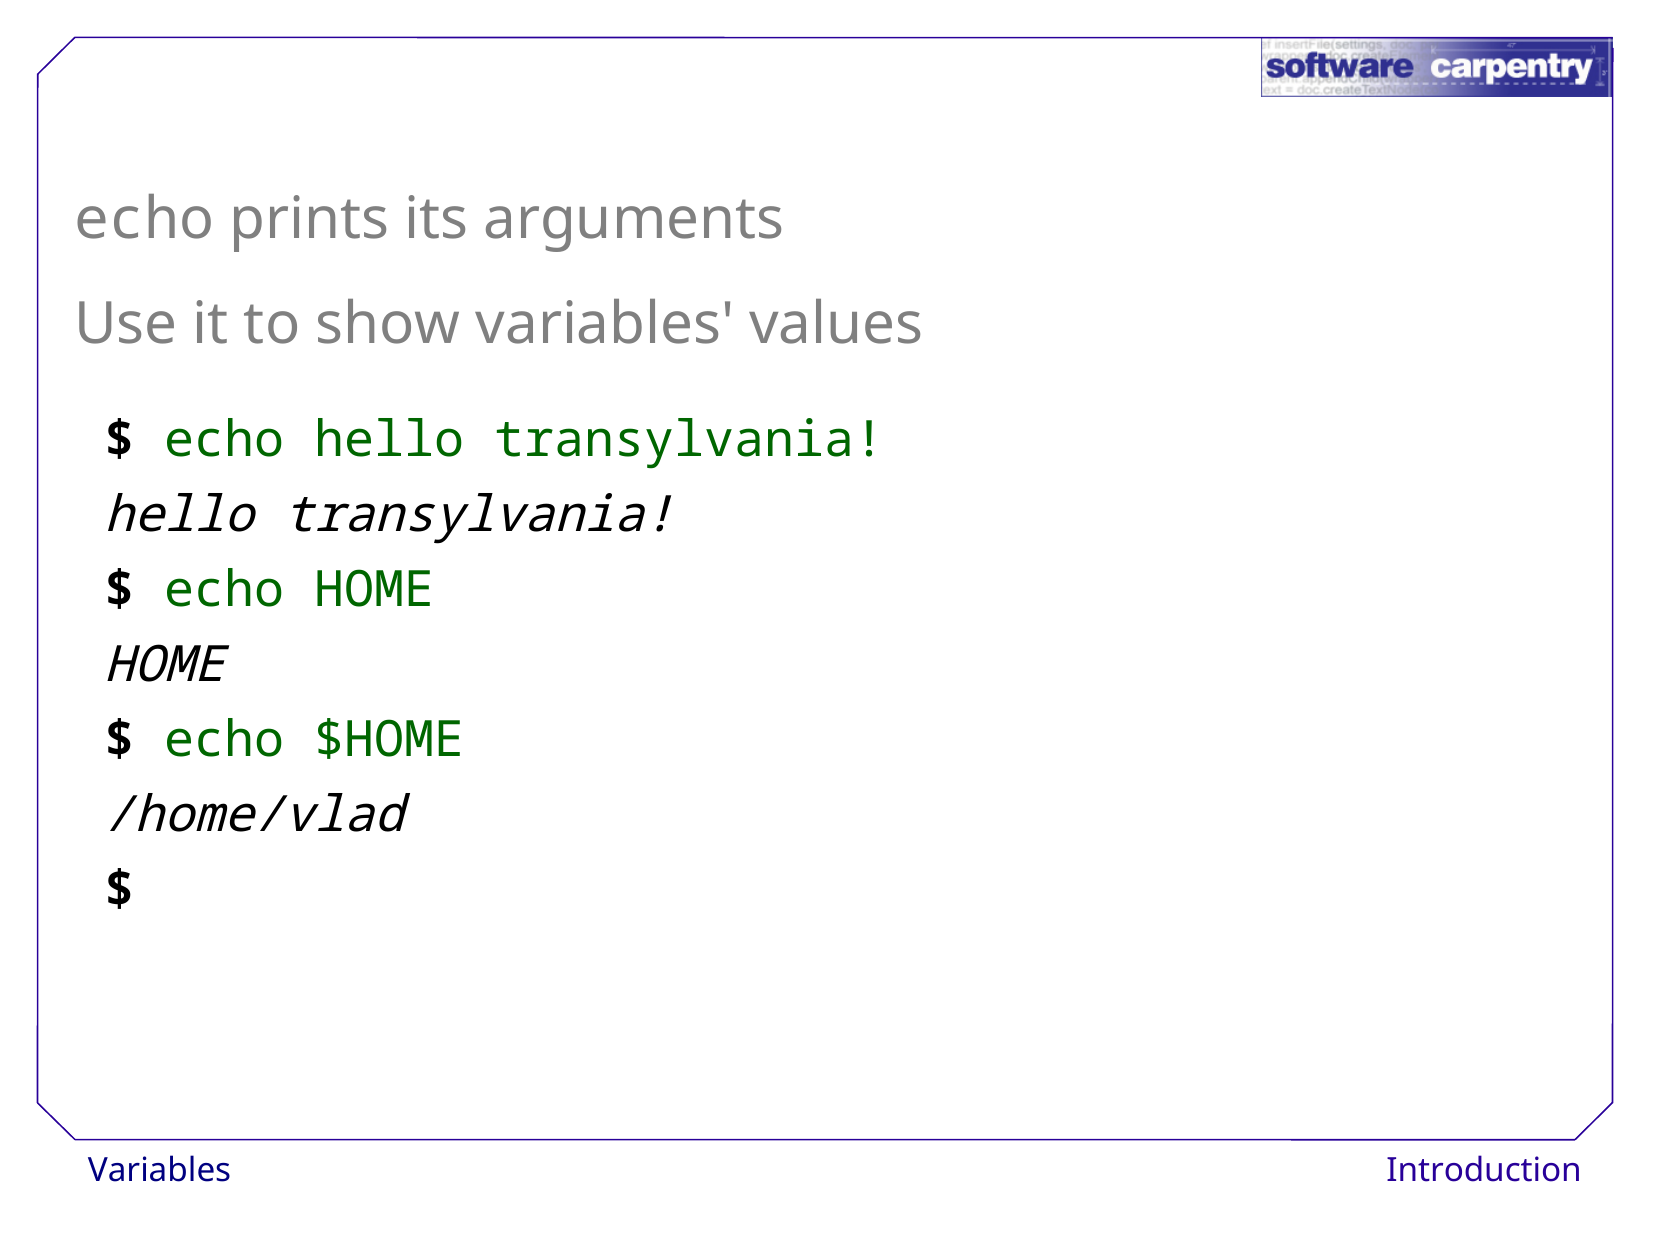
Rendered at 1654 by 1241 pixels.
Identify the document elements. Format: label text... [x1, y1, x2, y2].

text_box $ echo hello transylvania! hello transylvania! $ echo HOME HOME $ echo $HOME /home/vlad $ [89, 383, 1512, 1084]
picture [1261, 39, 1613, 97]
text_box echo prints its arguments Use it to show variables' values [59, 137, 1089, 364]
